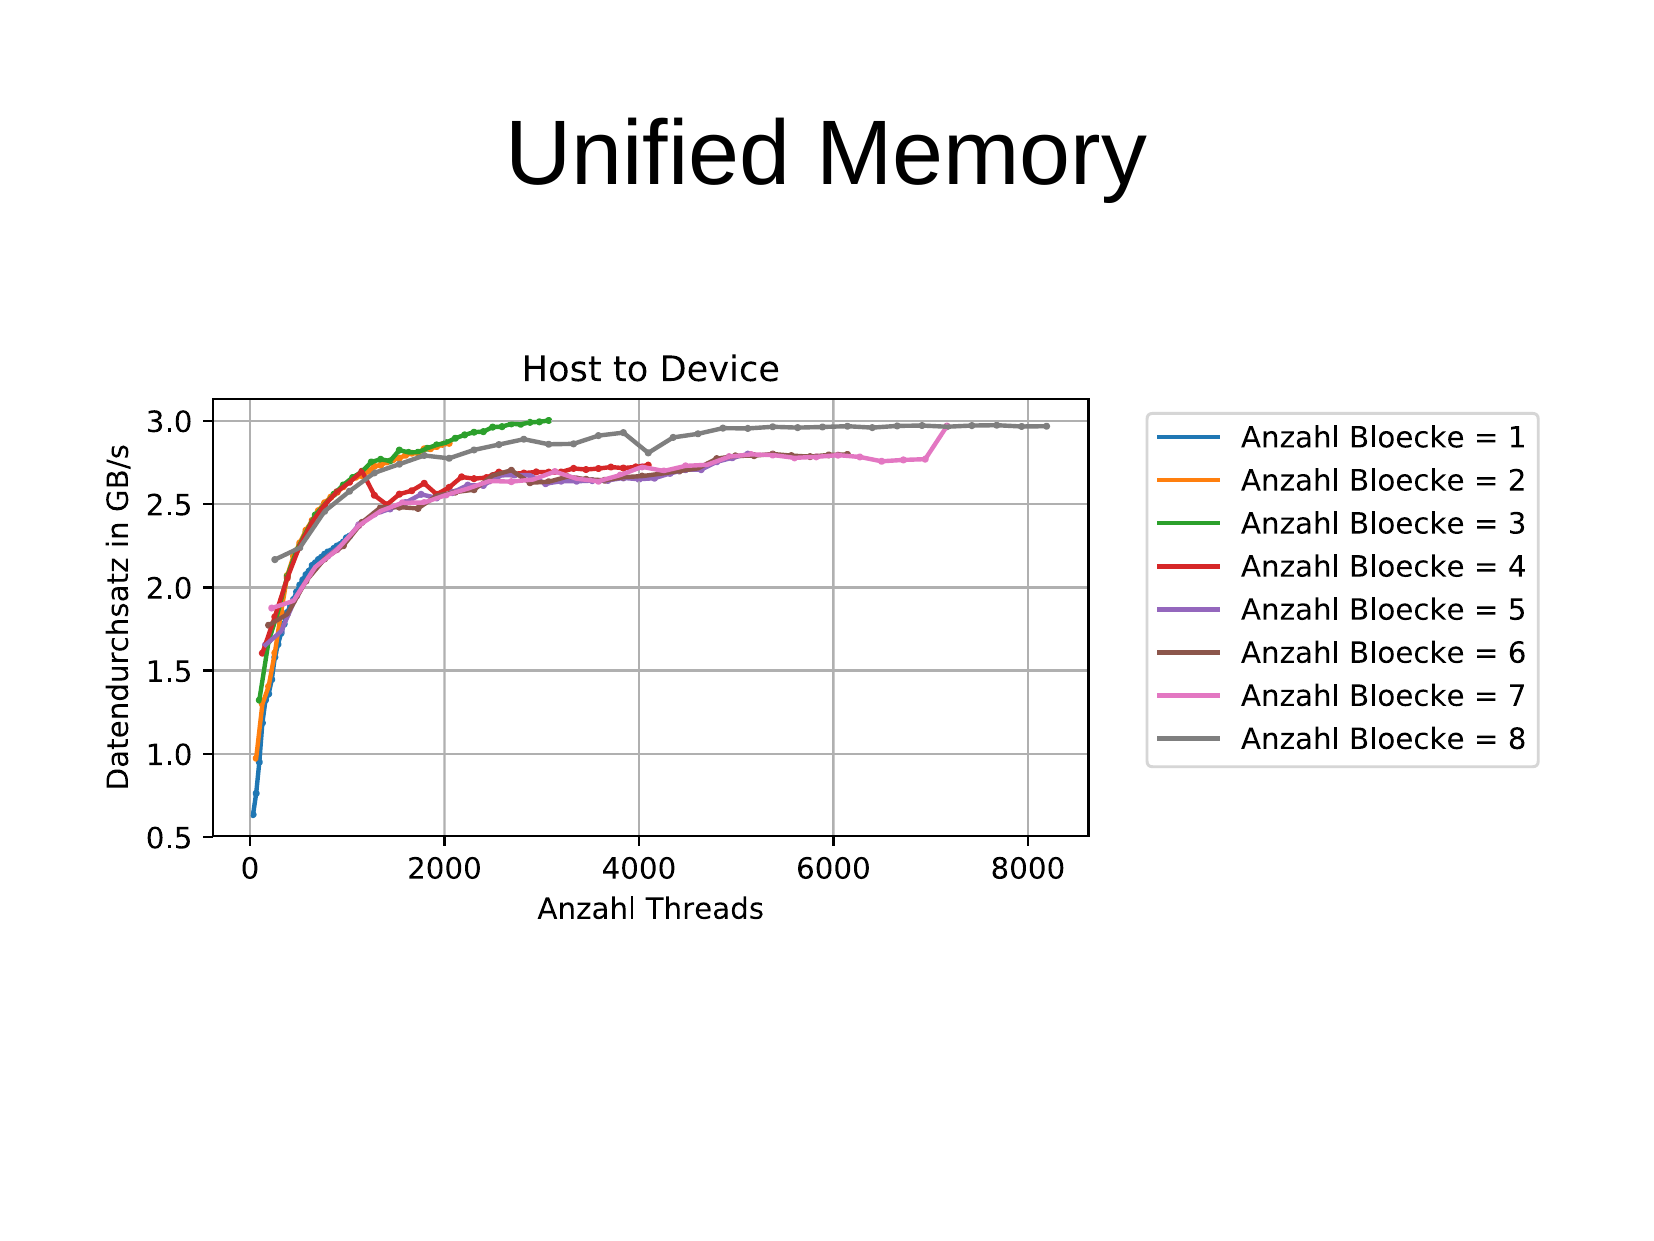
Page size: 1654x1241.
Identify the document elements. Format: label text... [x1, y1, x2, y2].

title Unified Memory [82, 49, 1571, 257]
picture [84, 333, 1558, 944]
